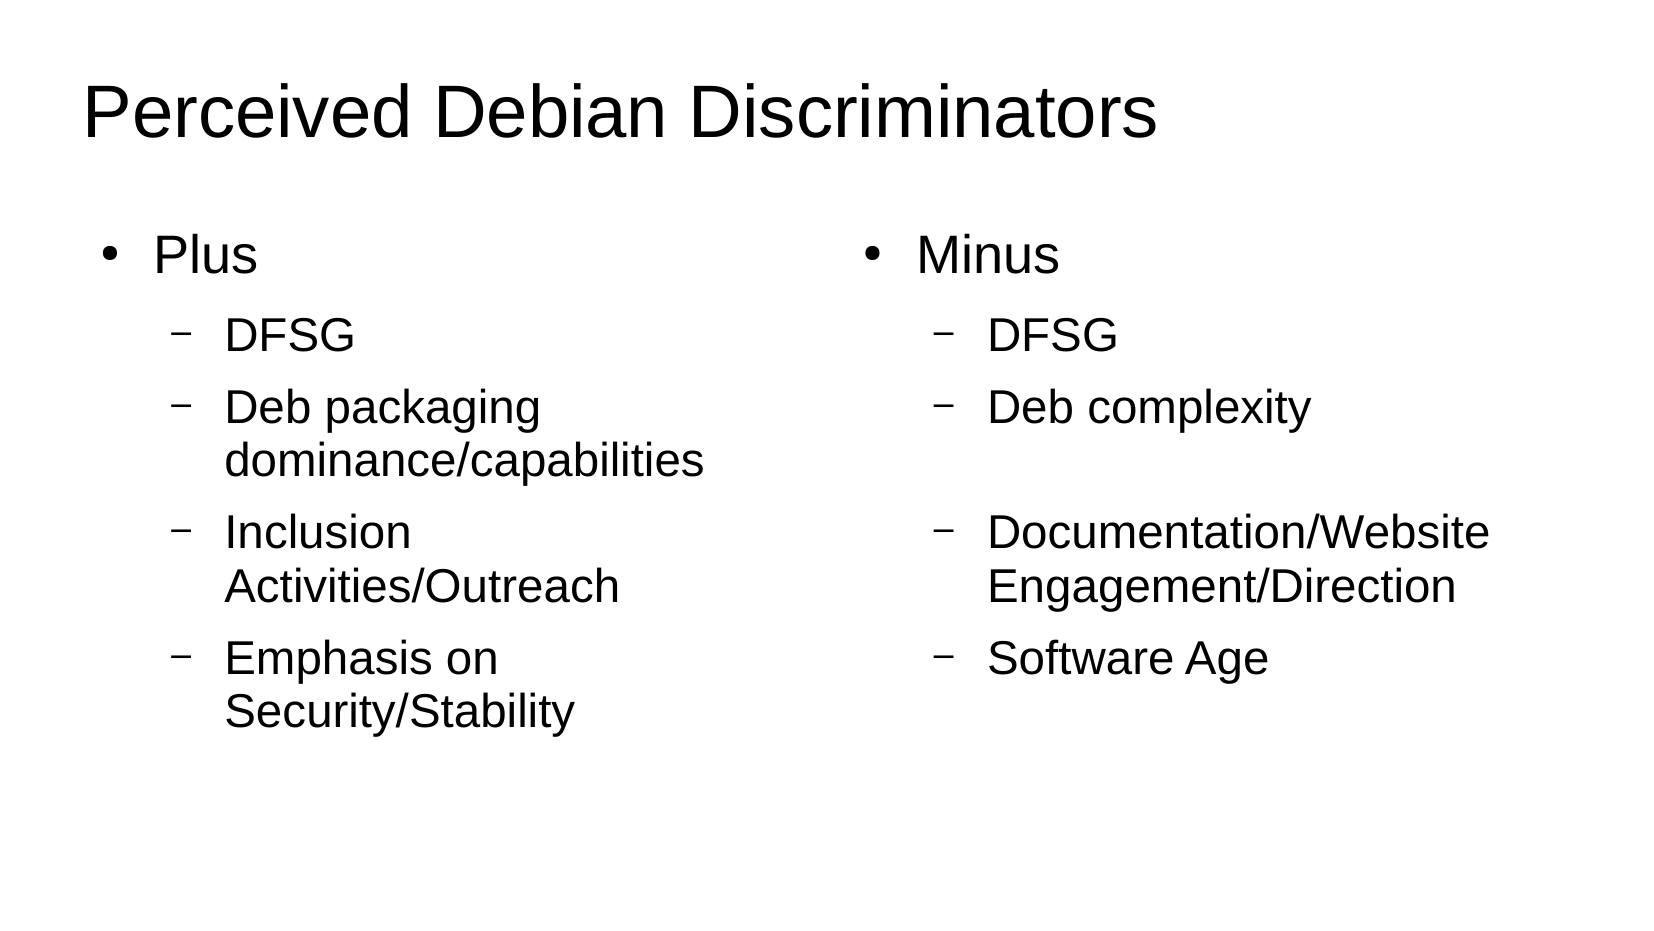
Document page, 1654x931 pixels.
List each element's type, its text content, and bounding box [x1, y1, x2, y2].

list Minus DFSG Deb complexity Documentation/Website Engagement/Direction Software Age [845, 224, 1572, 764]
list Plus DFSG Deb packaging dominance/capabilities Inclusion Activities/Outreach Emphasis on Security/Stability [82, 224, 809, 764]
title Perceived Debian Discriminators [82, 35, 1235, 189]
